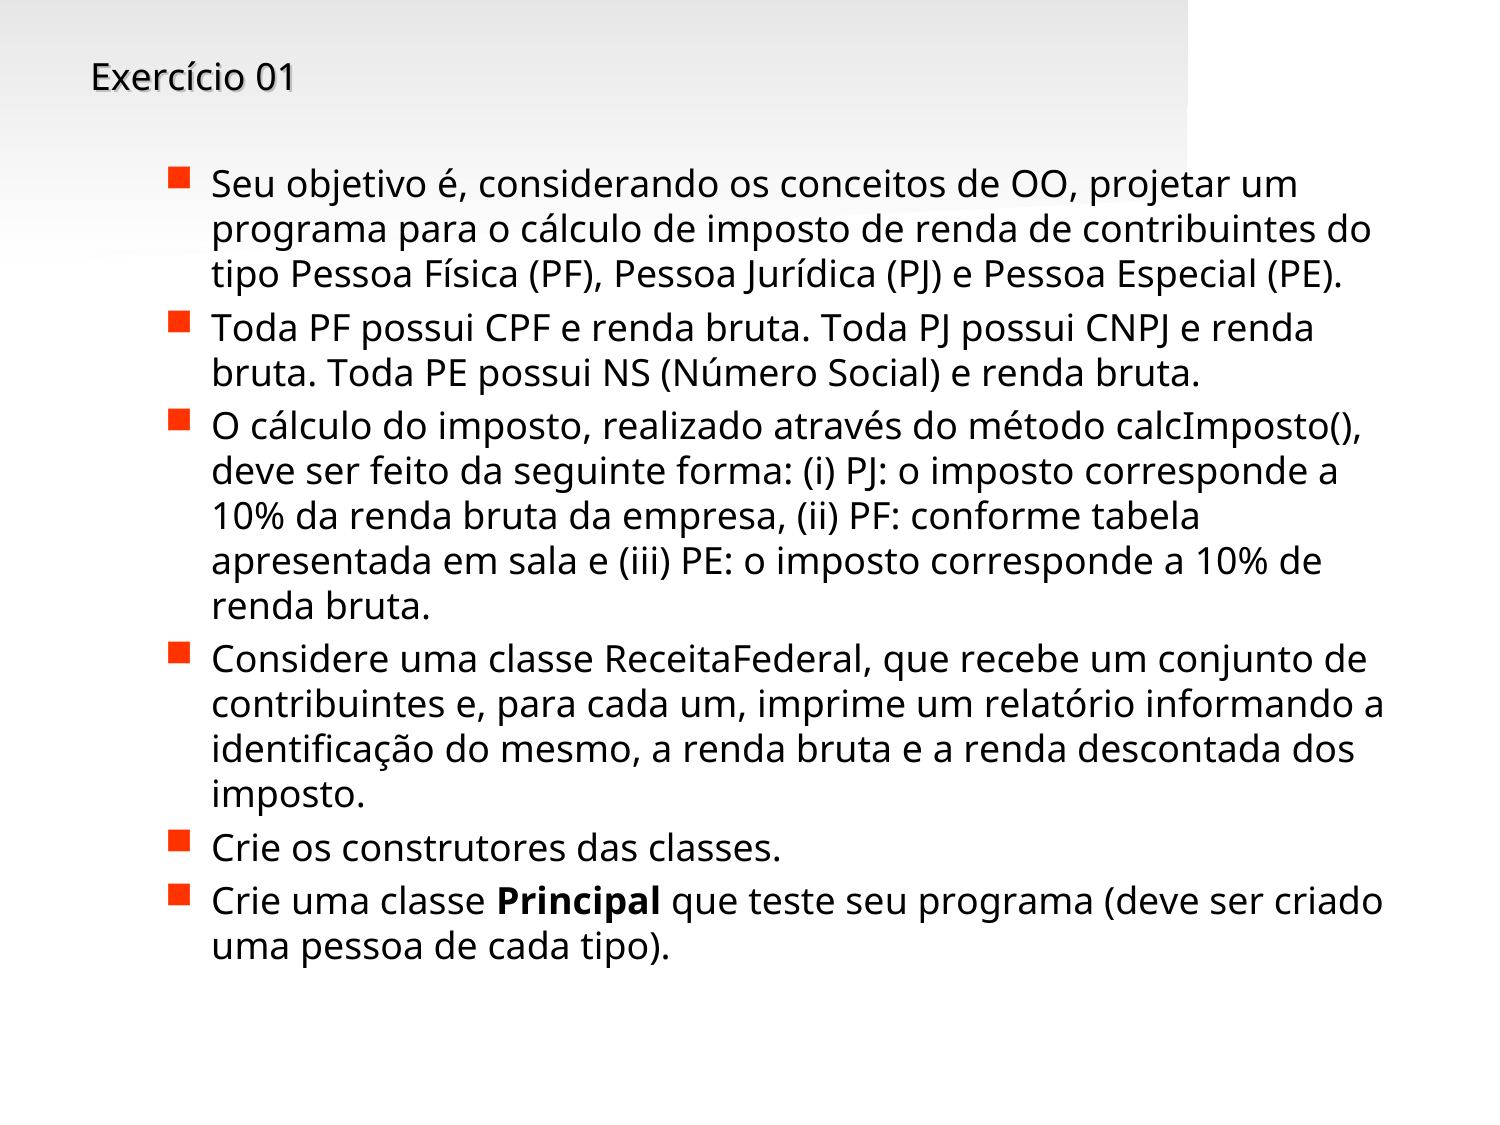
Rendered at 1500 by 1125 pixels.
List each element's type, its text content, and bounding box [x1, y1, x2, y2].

text_box Exercício 01 Seu objetivo é, considerando os conceitos de OO, projetar um programa para o cálculo de imposto de renda de contribuintes do tipo Pessoa Física (PF), Pessoa Jurídica (PJ) e Pessoa Especial (PE). Toda PF possui CPF e renda bruta. Toda PJ possui CNPJ e renda bruta. Toda PE possui NS (Número Social) e renda bruta. O cálculo do imposto, realizado através do método calcImposto(), deve ser feito da seguinte forma: (i) PJ: o imposto corresponde a 10% da renda bruta da empresa, (ii) PF: conforme tabela apresentada em sala e (iii) PE: o imposto corresponde a 10% de renda bruta. Considere uma classe ReceitaFederal, que recebe um conjunto de contribuintes e, para cada um, imprime um relatório informando a identificação do mesmo, a renda bruta e a renda descontada dos imposto. Crie os construtores das classes. Crie uma classe Principal que teste seu programa (deve ser criado uma pessoa de cada tipo). [75, 45, 1426, 1096]
